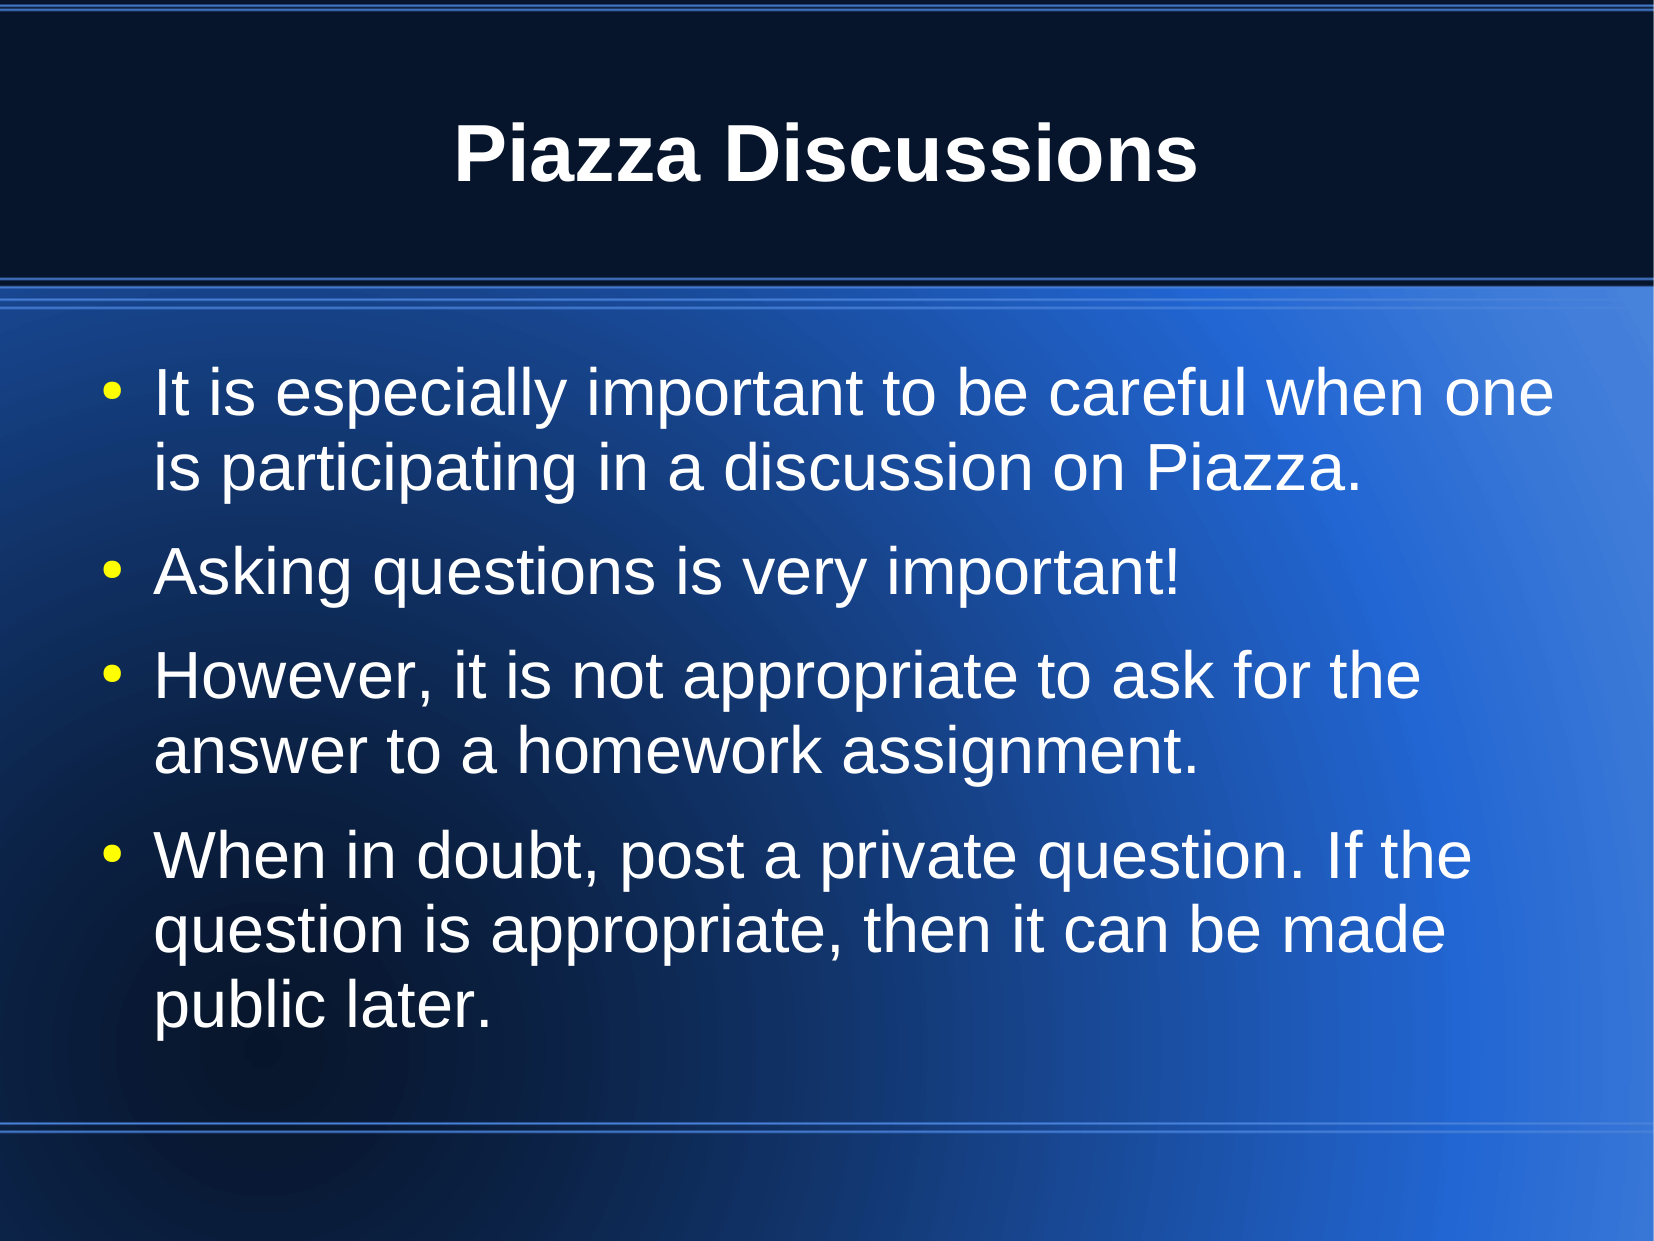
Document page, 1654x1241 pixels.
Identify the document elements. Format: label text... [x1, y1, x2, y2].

title Piazza Discussions [82, 49, 1571, 257]
list It is especially important to be careful when one is participating in a discussion on Piazza. Asking questions is very important! However, it is not appropriate to ask for the answer to a homework assignment. When in doubt, post a private question. If the question is appropriate, then it can be made public later. [82, 355, 1571, 1075]
picture [0, 0, 1654, 1241]
